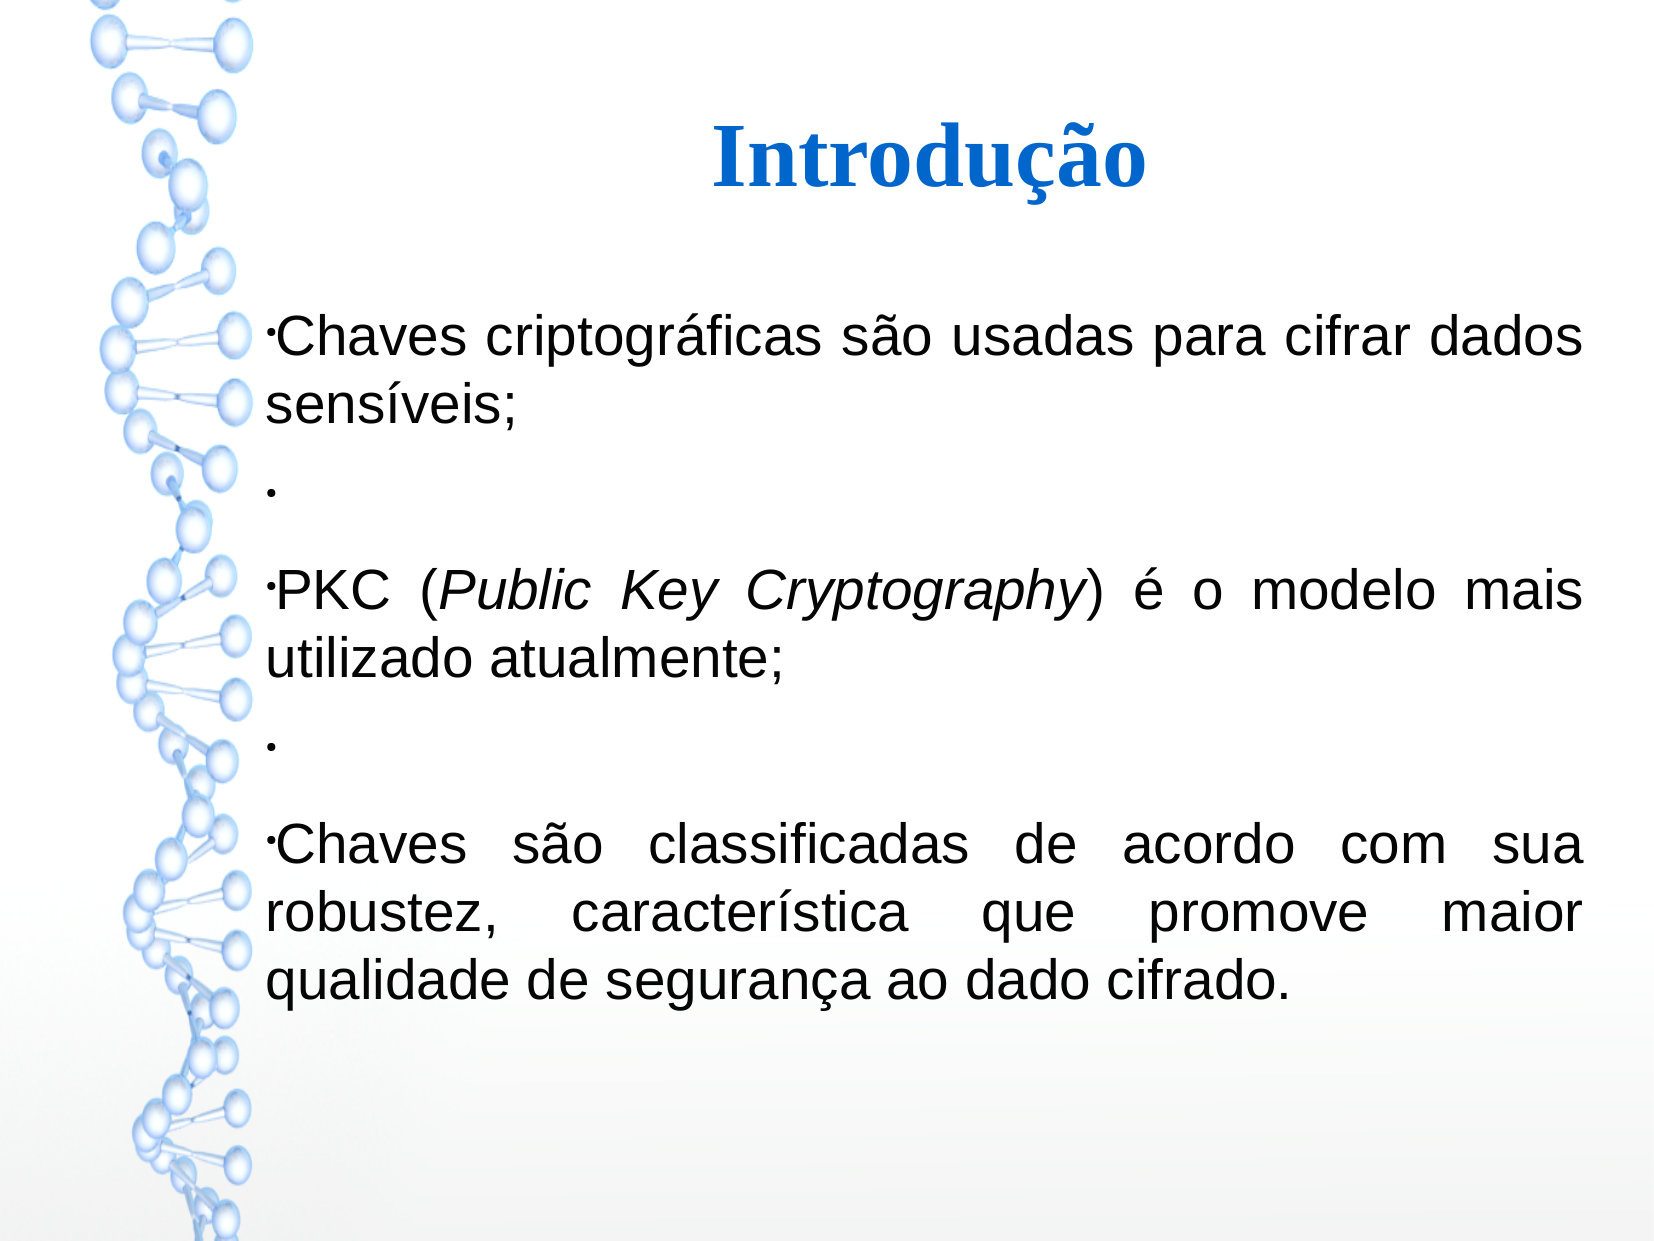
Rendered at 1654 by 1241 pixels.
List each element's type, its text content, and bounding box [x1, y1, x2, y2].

title Introdução [265, 47, 1595, 252]
list Chaves criptográficas são usadas para cifrar dados sensíveis; PKC (Public Key Cryptography) é o modelo mais utilizado atualmente; Chaves são classificadas de acordo com sua robustez, característica que promove maior qualidade de segurança ao dado cifrado. [265, 299, 1595, 1019]
